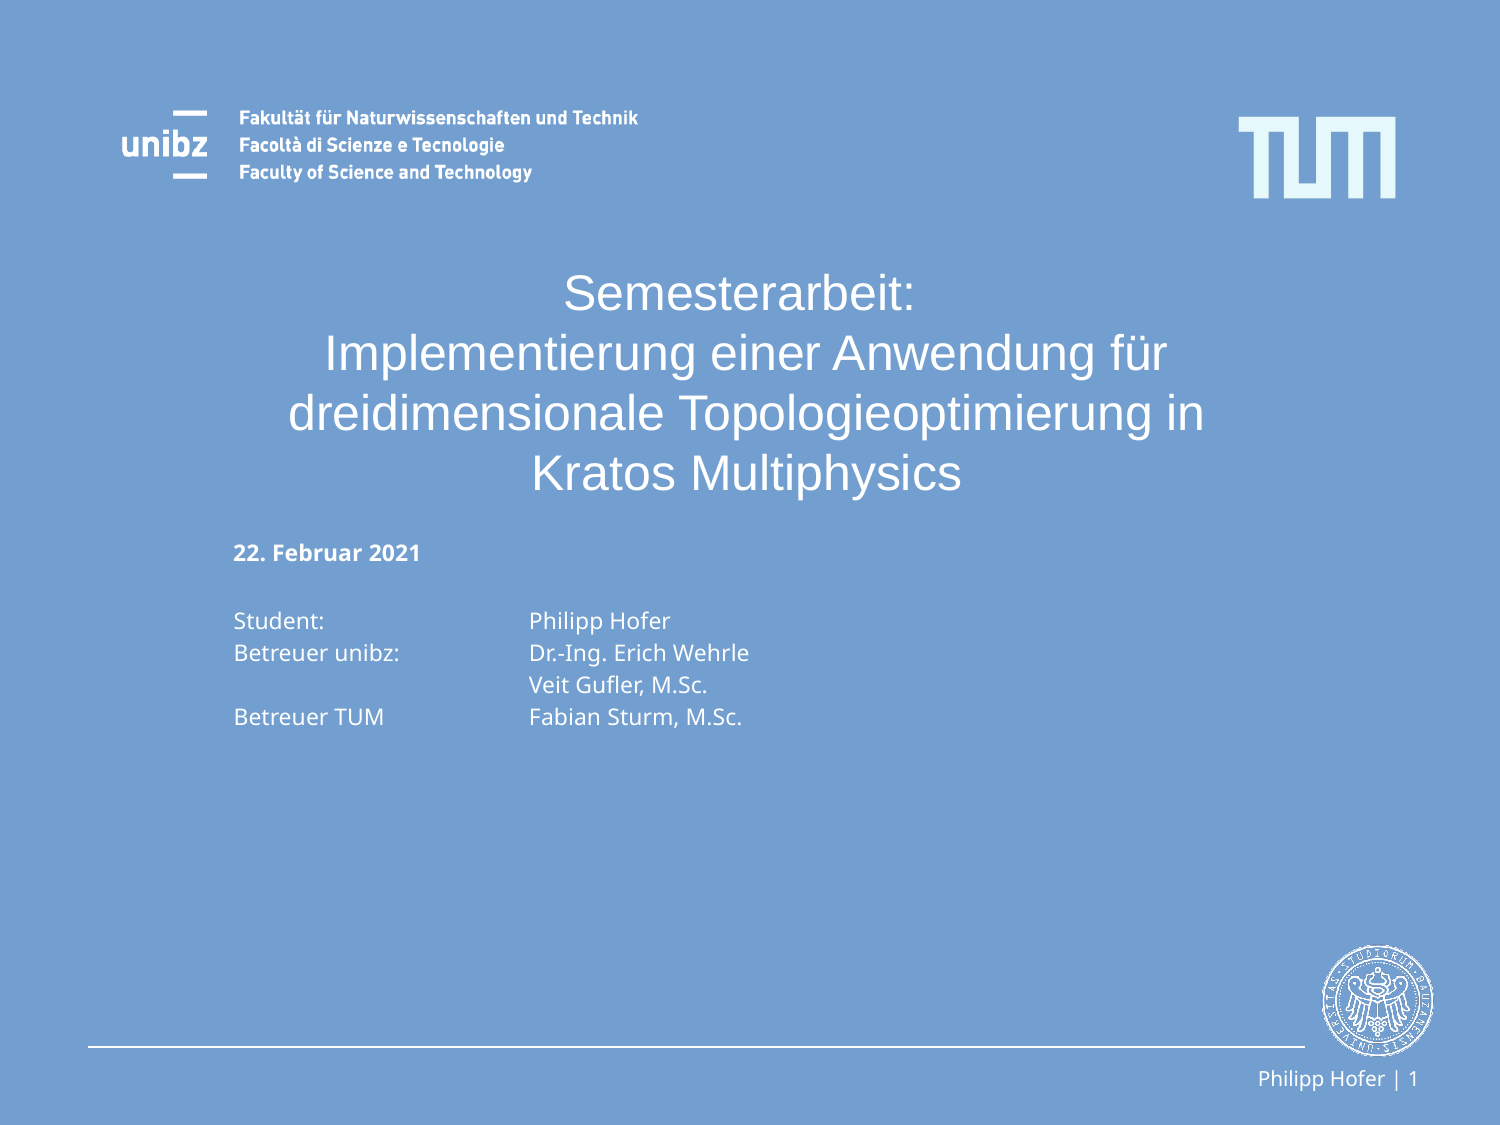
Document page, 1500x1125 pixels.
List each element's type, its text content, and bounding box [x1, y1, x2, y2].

picture [88, 76, 672, 213]
picture [1302, 1076, 1308, 1085]
text_box Semesterarbeit: Implementierung einer Anwendung für dreidimensionale Topologieoptimierung in Kratos Multiphysics [218, 208, 1276, 508]
picture [1348, 1076, 1355, 1085]
picture [1333, 1079, 1341, 1085]
picture [1293, 916, 1462, 1085]
text_box 22. Februar 2021 [218, 531, 520, 575]
text_box Student: Philipp Hofer Betreuer unibz: Dr.-Ing. Erich Wehrle Veit Gufler, M.Sc. Betreuer TUM Fabian Sturm, M.Sc. [218, 598, 975, 787]
picture [1315, 1076, 1321, 1085]
